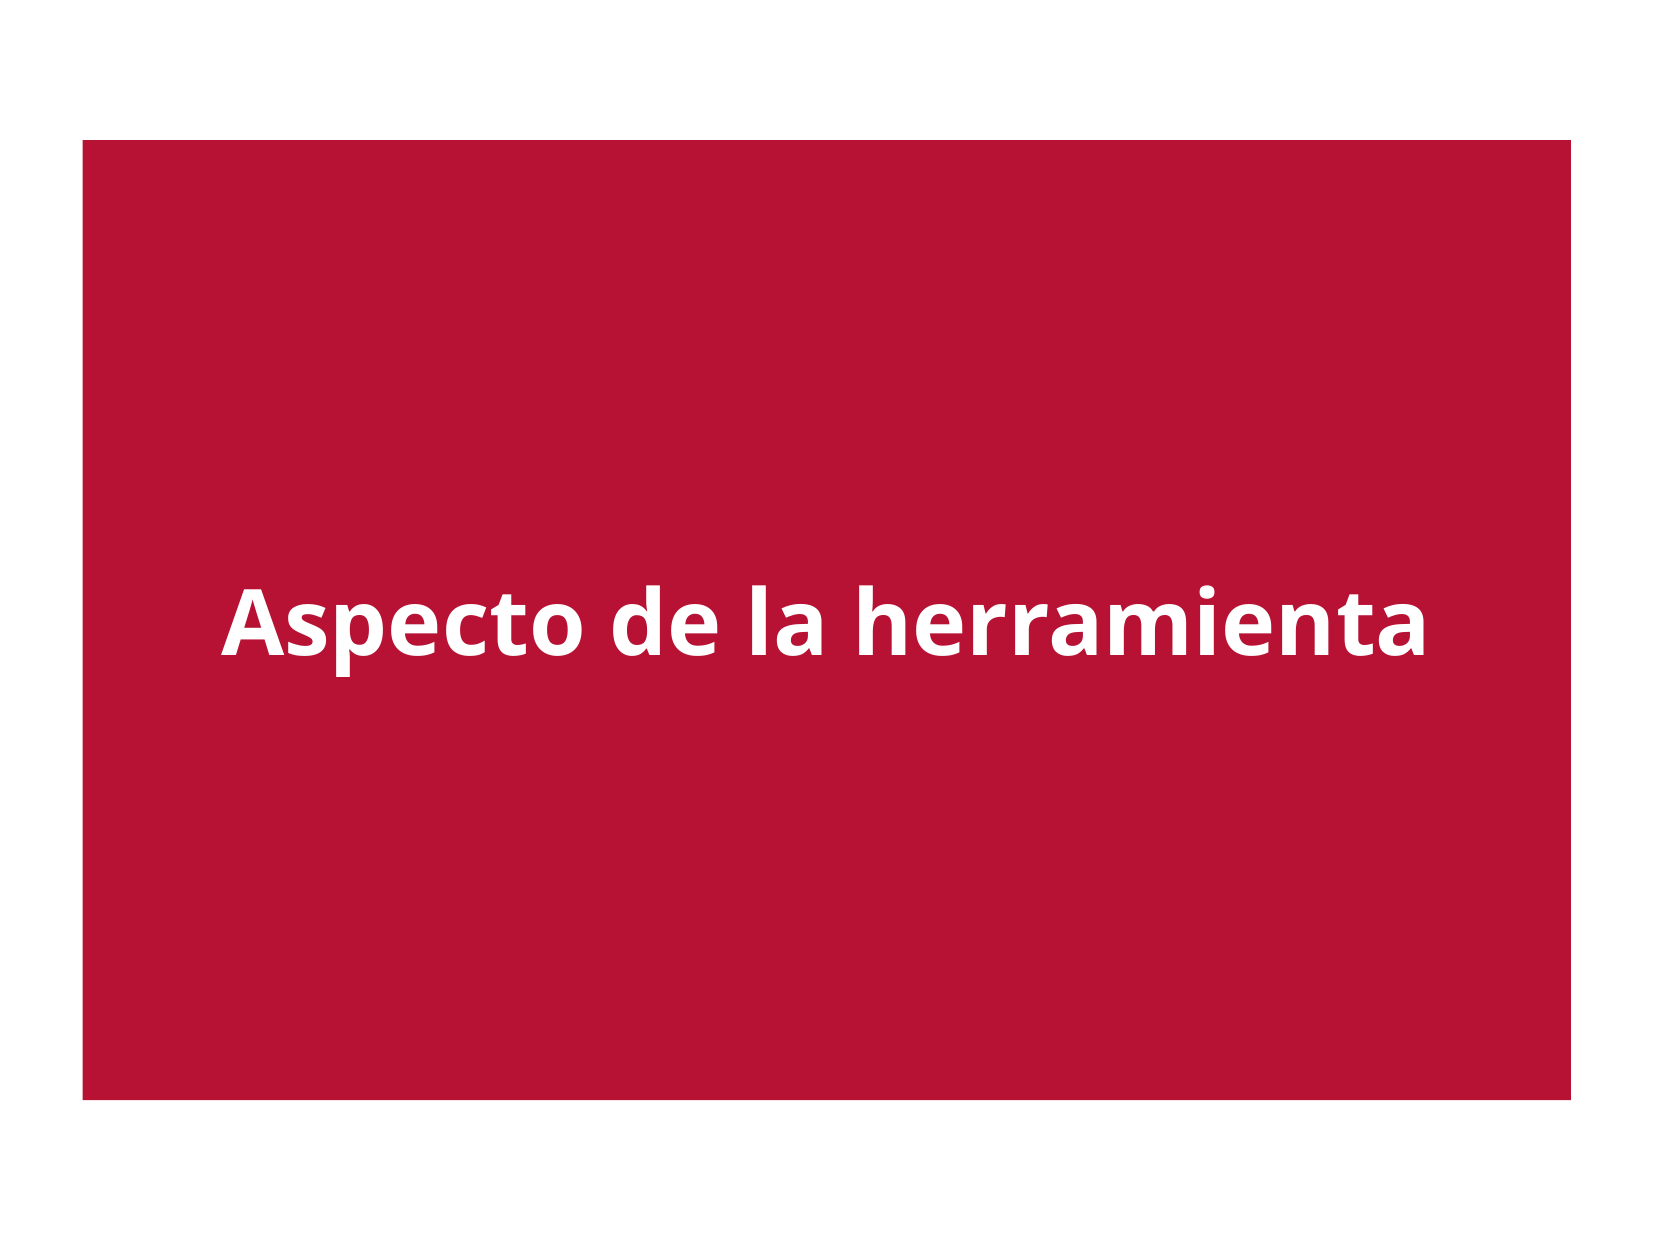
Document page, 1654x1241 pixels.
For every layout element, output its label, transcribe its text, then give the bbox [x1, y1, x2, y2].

subtitle Aspecto de la herramienta [82, 140, 1571, 1101]
